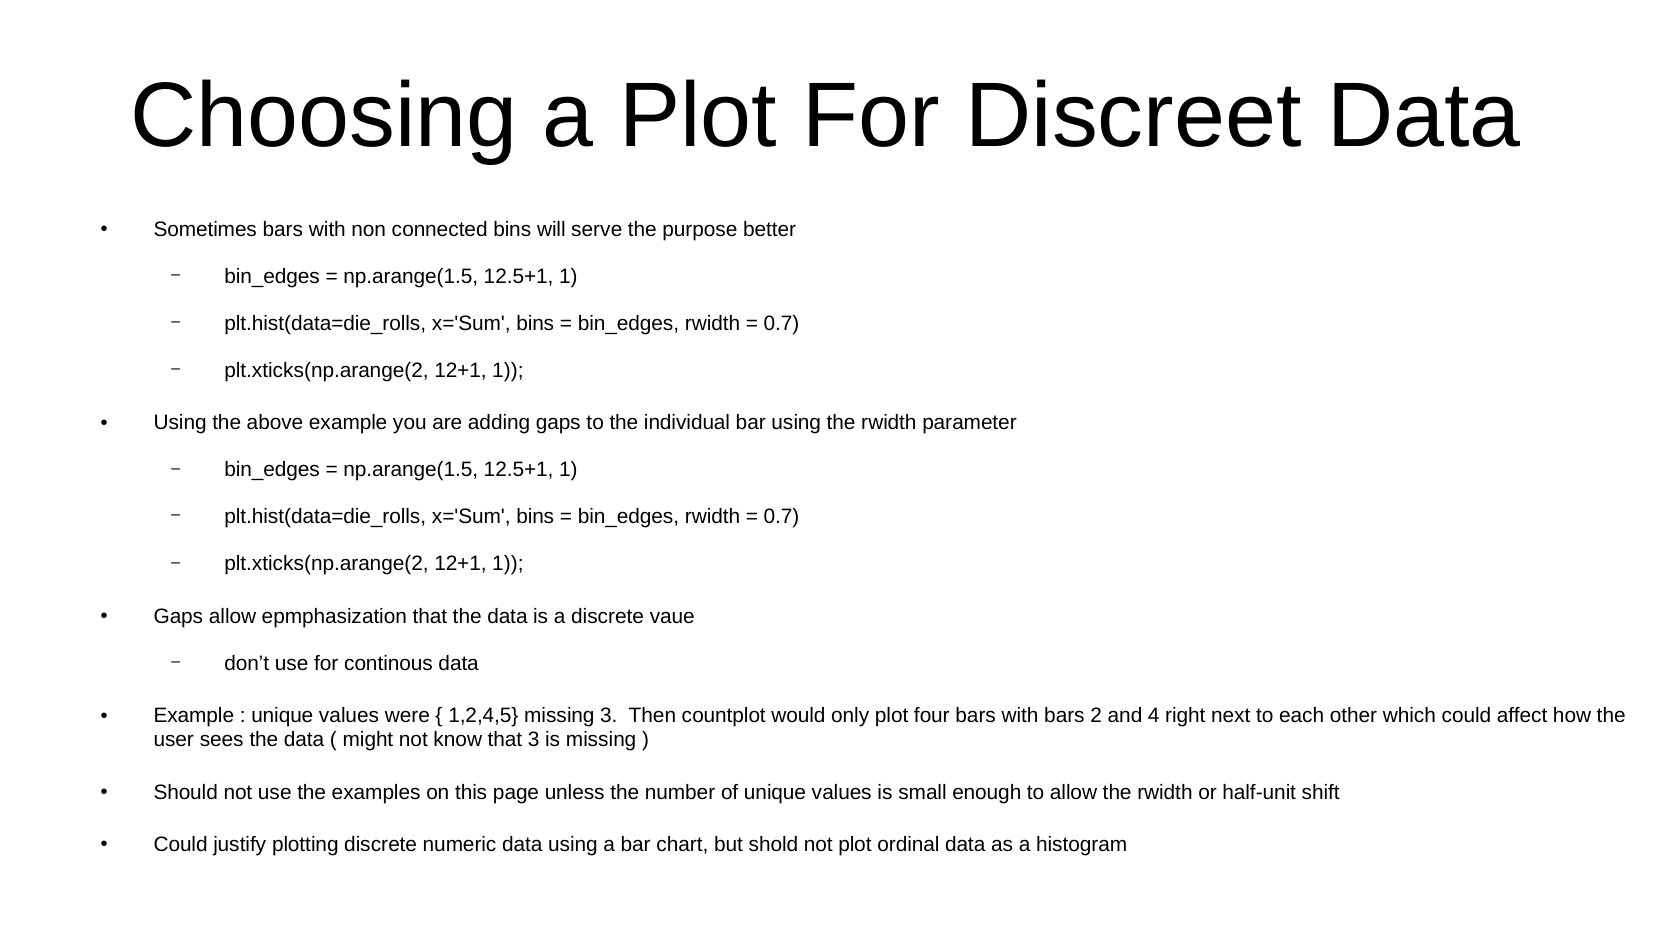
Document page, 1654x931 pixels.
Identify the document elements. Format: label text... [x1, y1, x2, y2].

title Choosing a Plot For Discreet Data [82, 37, 1571, 193]
list Sometimes bars with non connected bins will serve the purpose better bin_edges = np.arange(1.5, 12.5+1, 1) plt.hist(data=die_rolls, x='Sum', bins = bin_edges, rwidth = 0.7) plt.xticks(np.arange(2, 12+1, 1)); Using the above example you are adding gaps to the individual bar using the rwidth parameter bin_edges = np.arange(1.5, 12.5+1, 1) plt.hist(data=die_rolls, x='Sum', bins = bin_edges, rwidth = 0.7) plt.xticks(np.arange(2, 12+1, 1)); Gaps allow epmphasization that the data is a discrete vaue don’t use for continous data Example : unique values were { 1,2,4,5} missing 3. Then countplot would only plot four bars with bars 2 and 4 right next to each other which could affect how the user sees the data ( might not know that 3 is missing ) Should not use the examples on this page unless the number of unique values is small enough to allow the rwidth or half-unit shift Could justify plotting discrete numeric data using a bar chart, but shold not plot ordinal data as a histogram [82, 217, 1636, 916]
